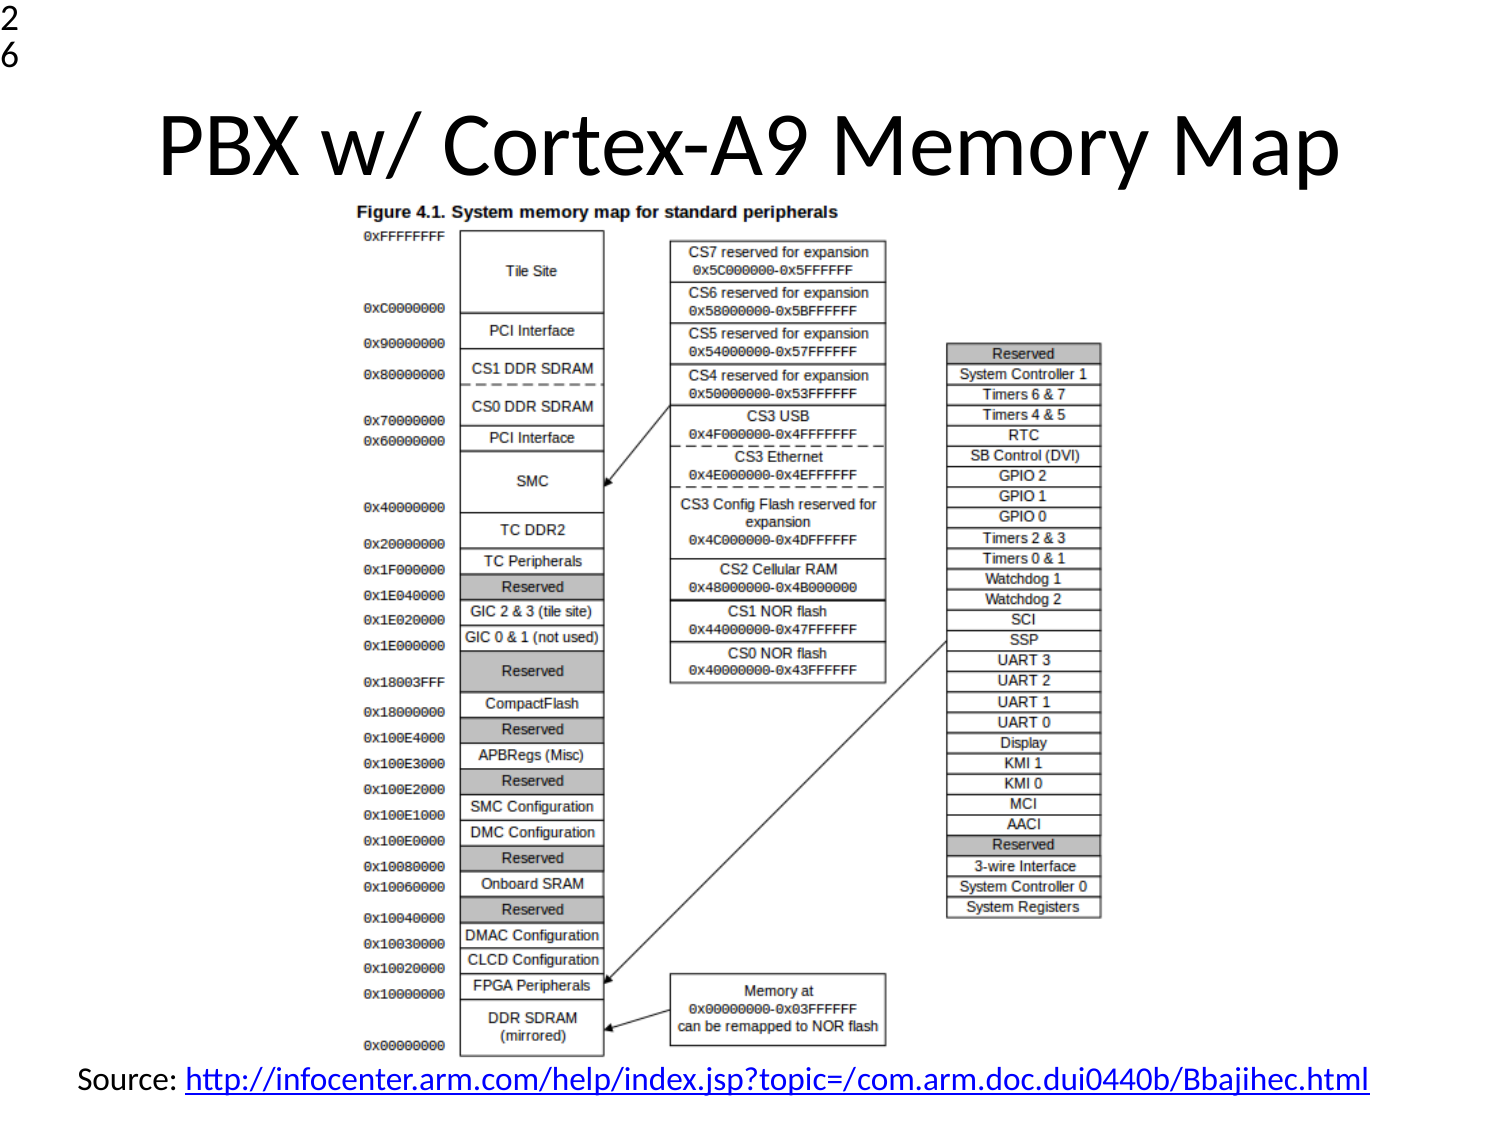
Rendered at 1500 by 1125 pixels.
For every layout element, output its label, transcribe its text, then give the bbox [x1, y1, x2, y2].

picture [350, 195, 1113, 1049]
text_box Source: http://infocenter.arm.com/help/index.jsp?topic=/com.arm.doc.dui0440b/Bbajihec.html [62, 1049, 1388, 1105]
title PBX w/ Cortex-A9 Memory Map [75, 45, 1425, 233]
